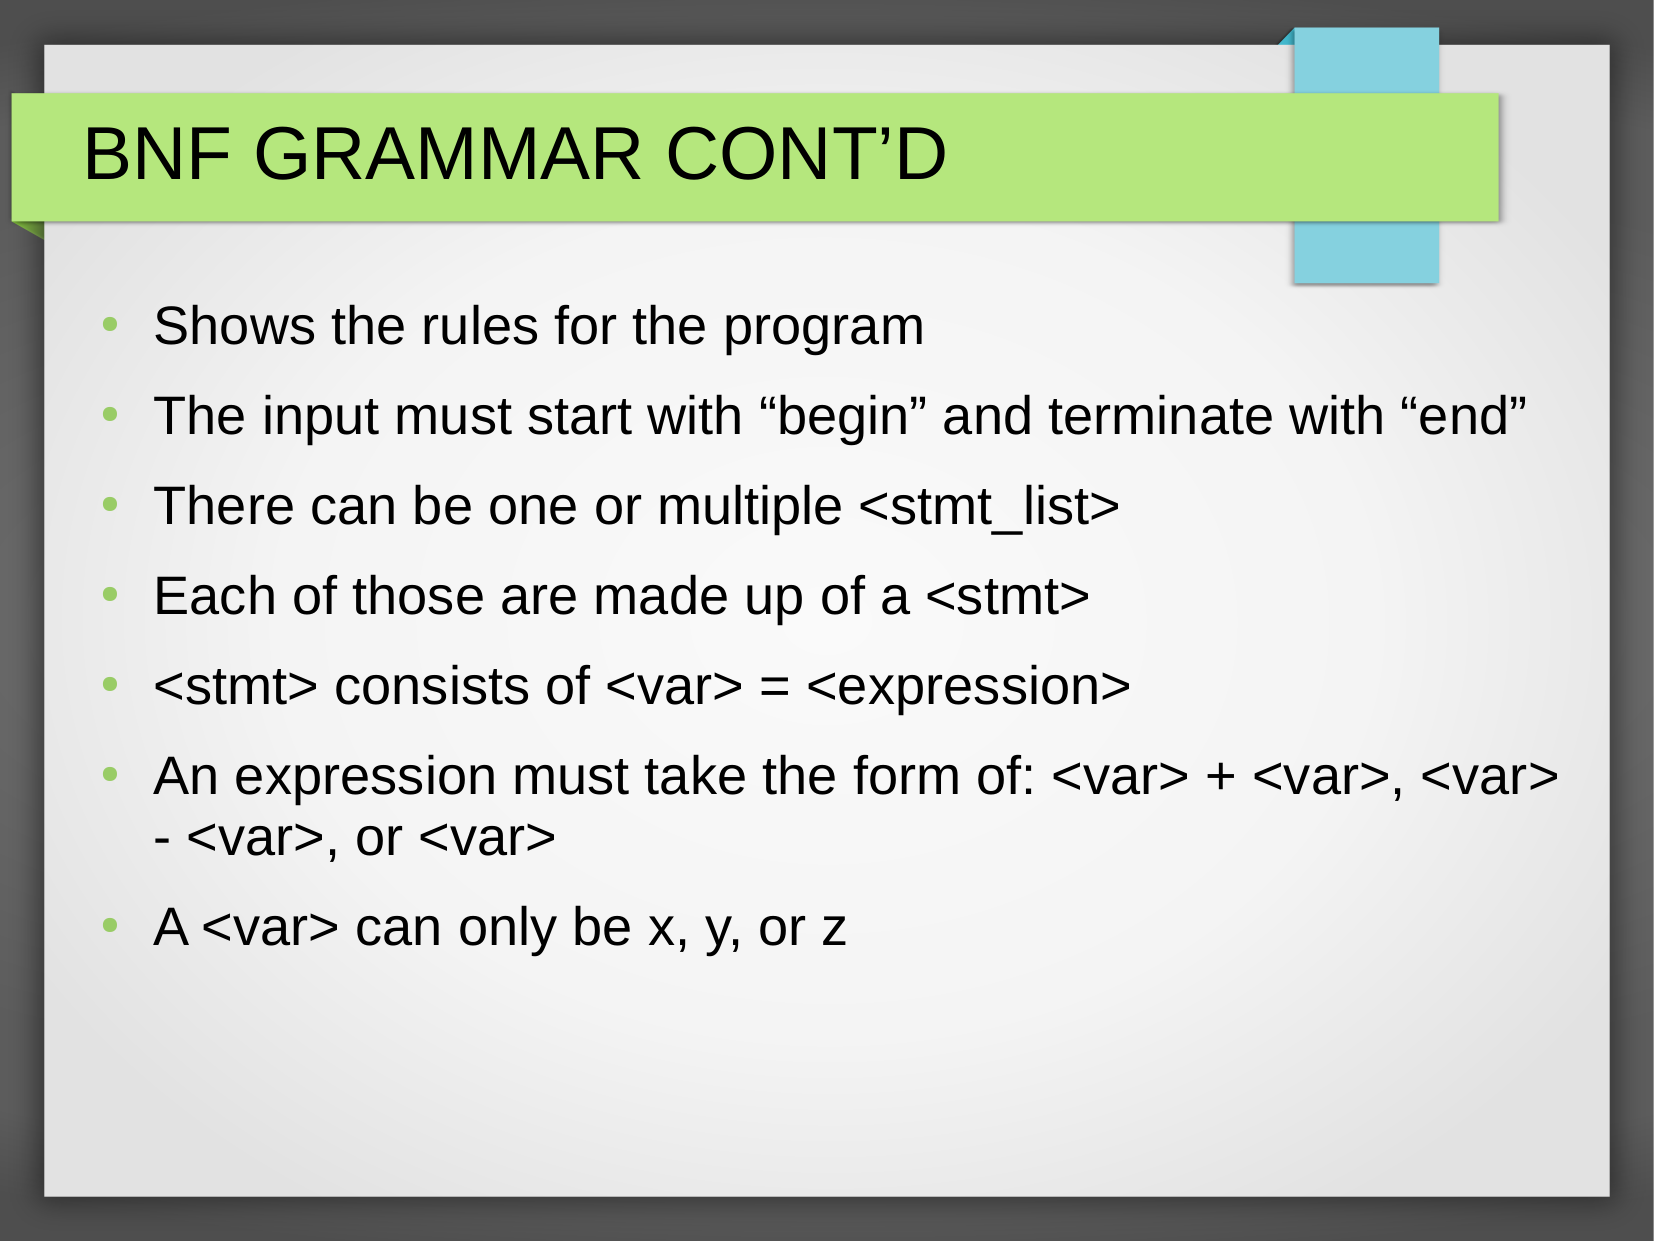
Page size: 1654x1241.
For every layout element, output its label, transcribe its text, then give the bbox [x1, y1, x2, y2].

list Shows the rules for the program The input must start with “begin” and terminate with “end” There can be one or multiple <stmt_list> Each of those are made up of a <stmt> <stmt> consists of <var> = <expression> An expression must take the form of: <var> + <var>, <var> - <var>, or <var> A <var> can only be x, y, or z [82, 295, 1571, 1015]
title BNF GRAMMAR CONT’D [82, 94, 1264, 213]
picture [0, 0, 1654, 1241]
